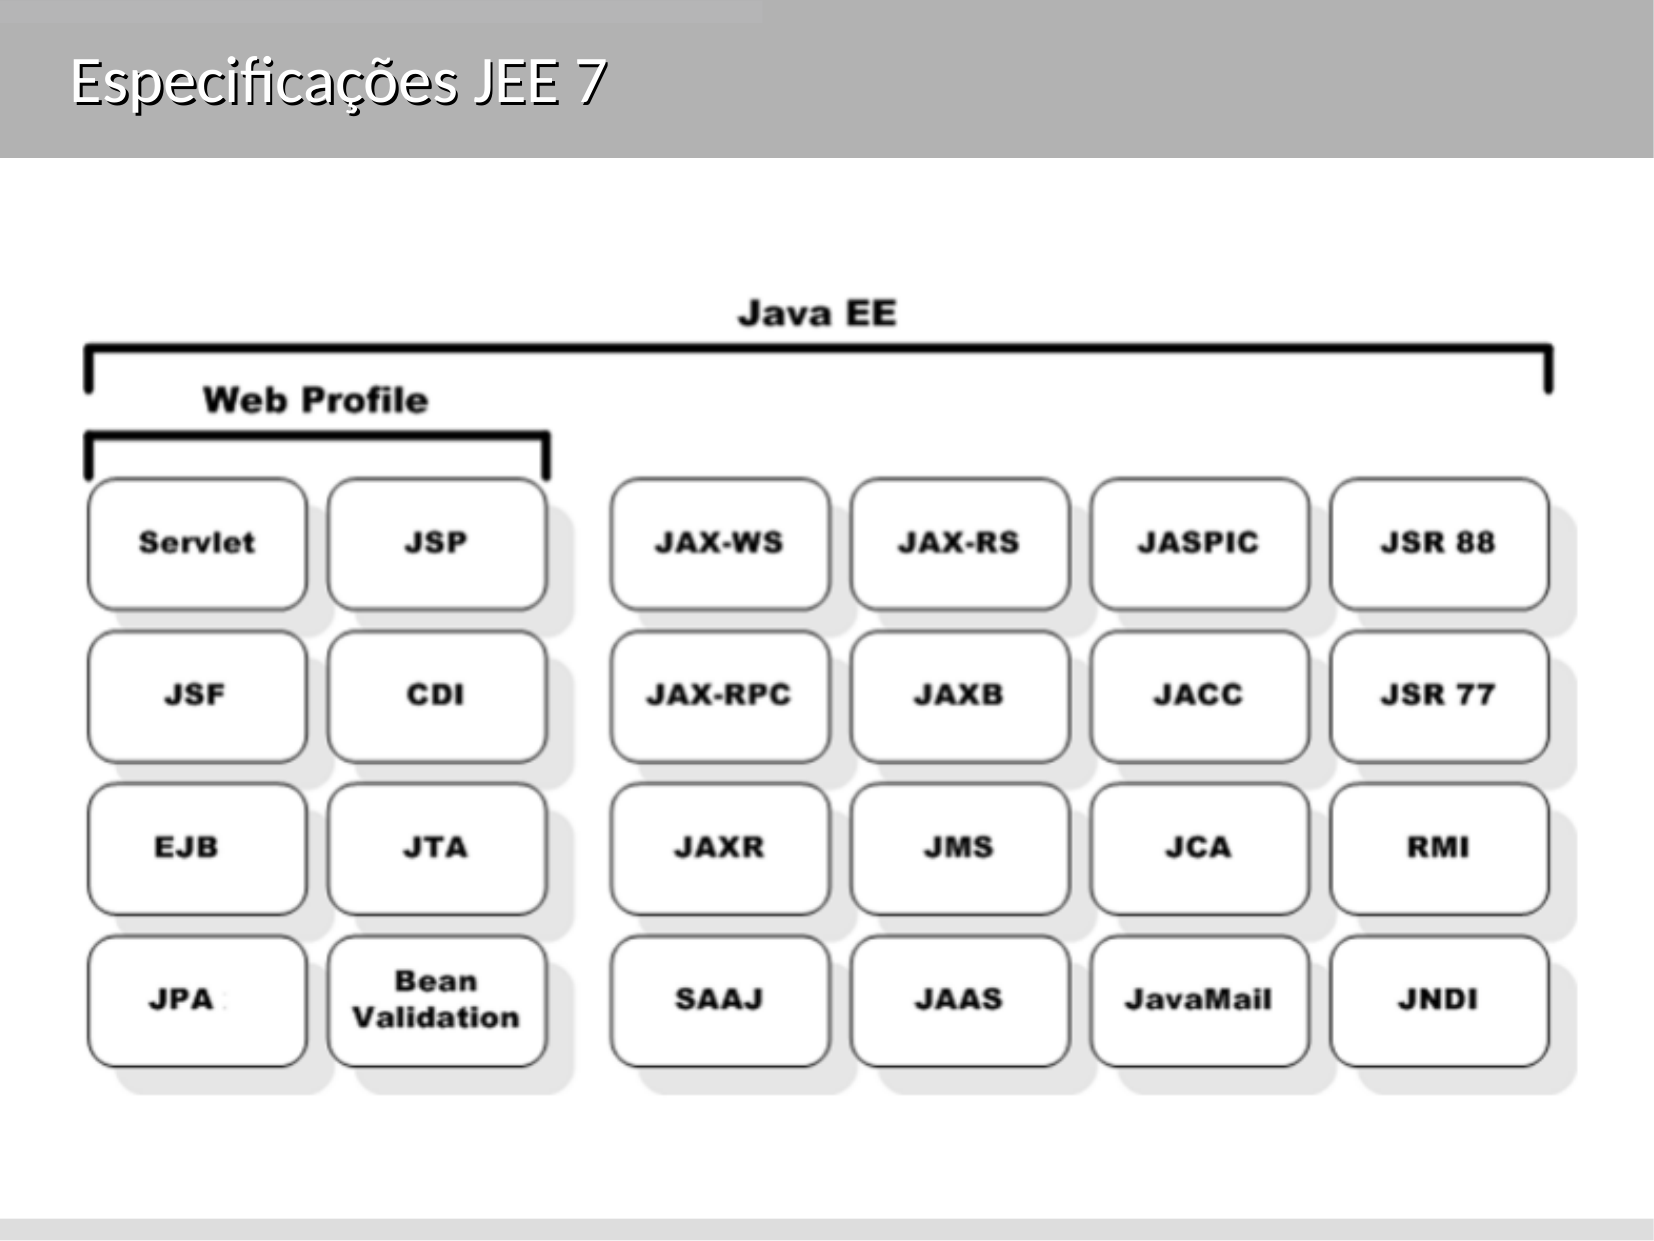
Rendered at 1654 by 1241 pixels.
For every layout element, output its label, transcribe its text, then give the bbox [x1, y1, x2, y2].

title Especificações JEE 7 [70, 11, 1536, 160]
picture [37, 281, 1620, 1126]
